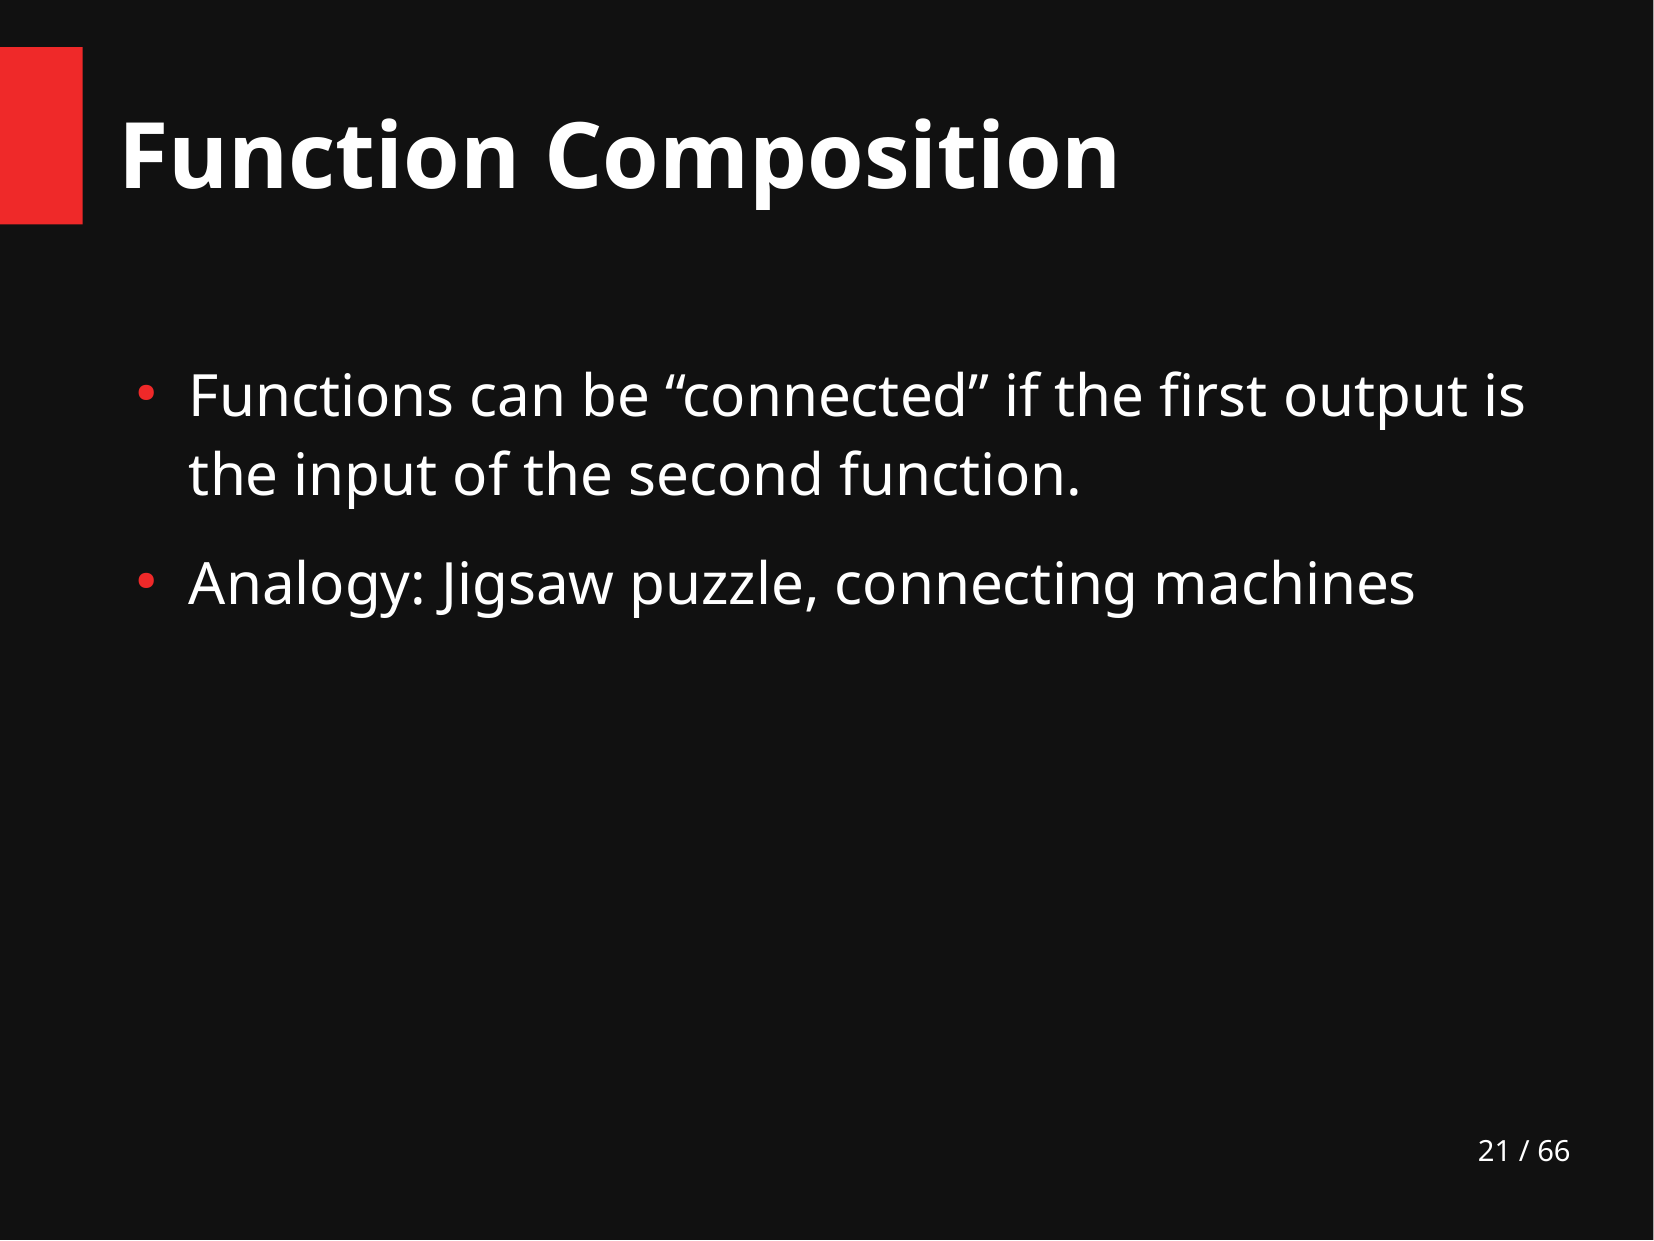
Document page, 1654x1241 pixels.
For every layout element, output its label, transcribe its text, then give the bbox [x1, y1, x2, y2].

list Functions can be “connected” if the first output is the input of the second function. Analogy: Jigsaw puzzle, connecting machines [118, 354, 1536, 1074]
title Function Composition [118, 49, 1571, 257]
